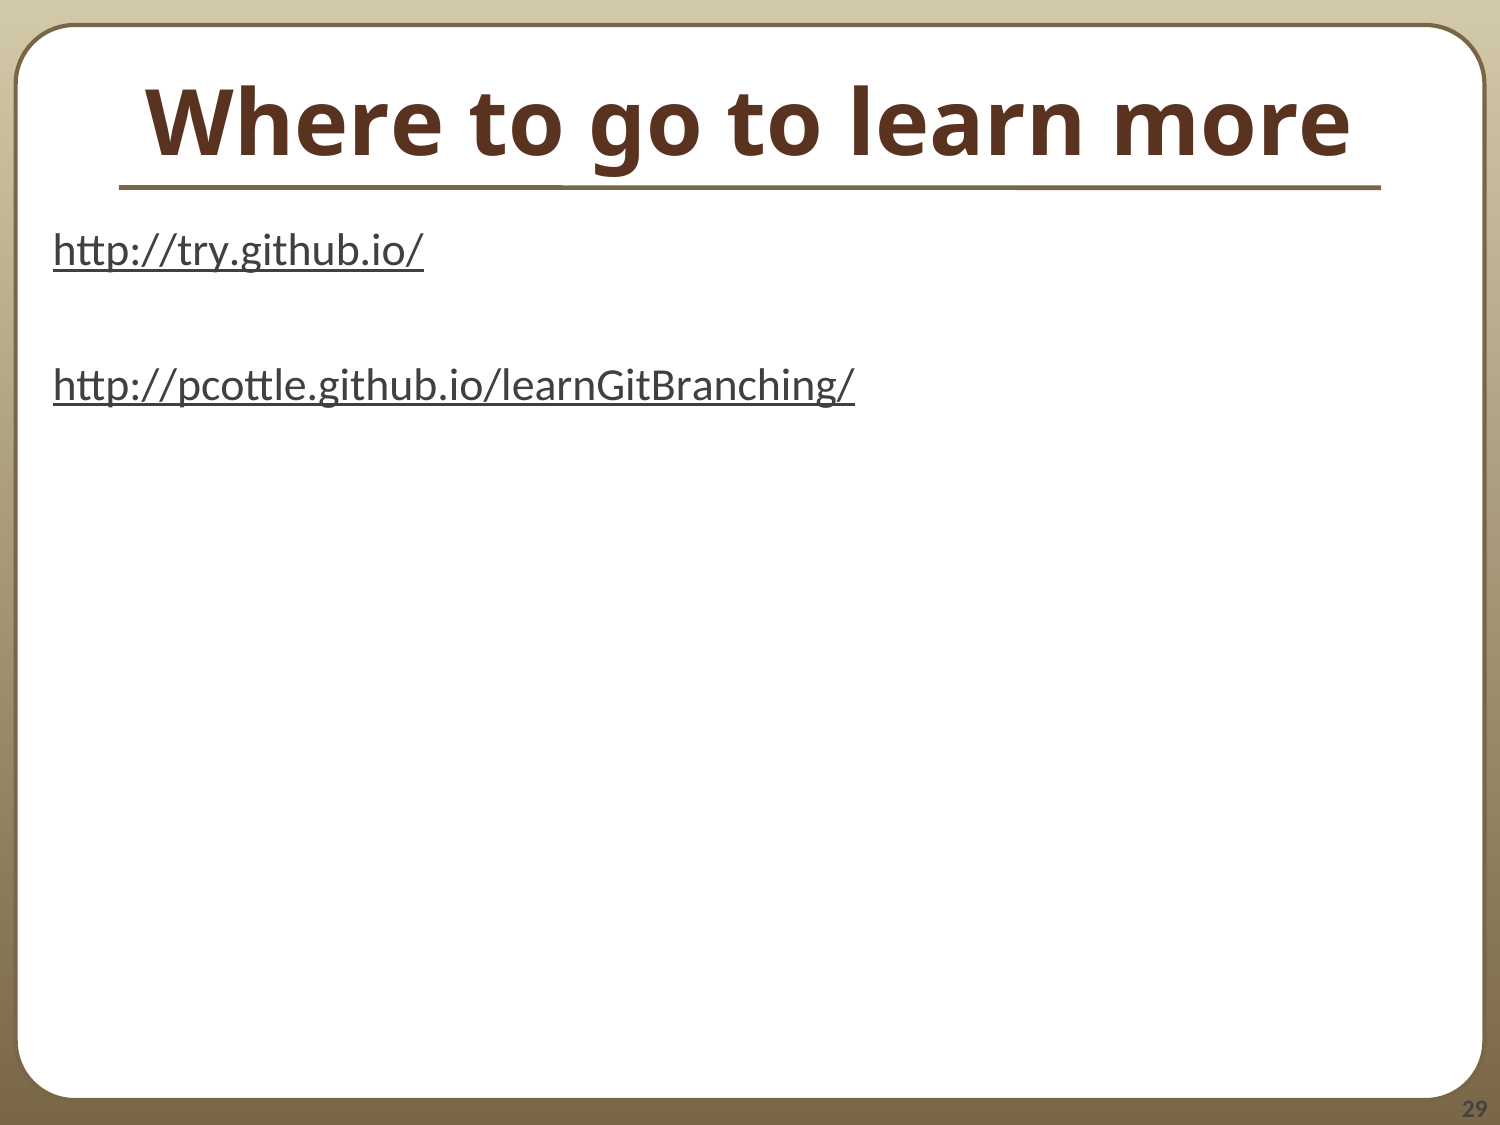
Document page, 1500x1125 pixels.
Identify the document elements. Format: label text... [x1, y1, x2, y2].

title Where to go to learn more [0, 24, 1500, 212]
list http://try.github.io/ http://pcottle.github.io/learnGitBranching/ [0, 212, 1500, 963]
